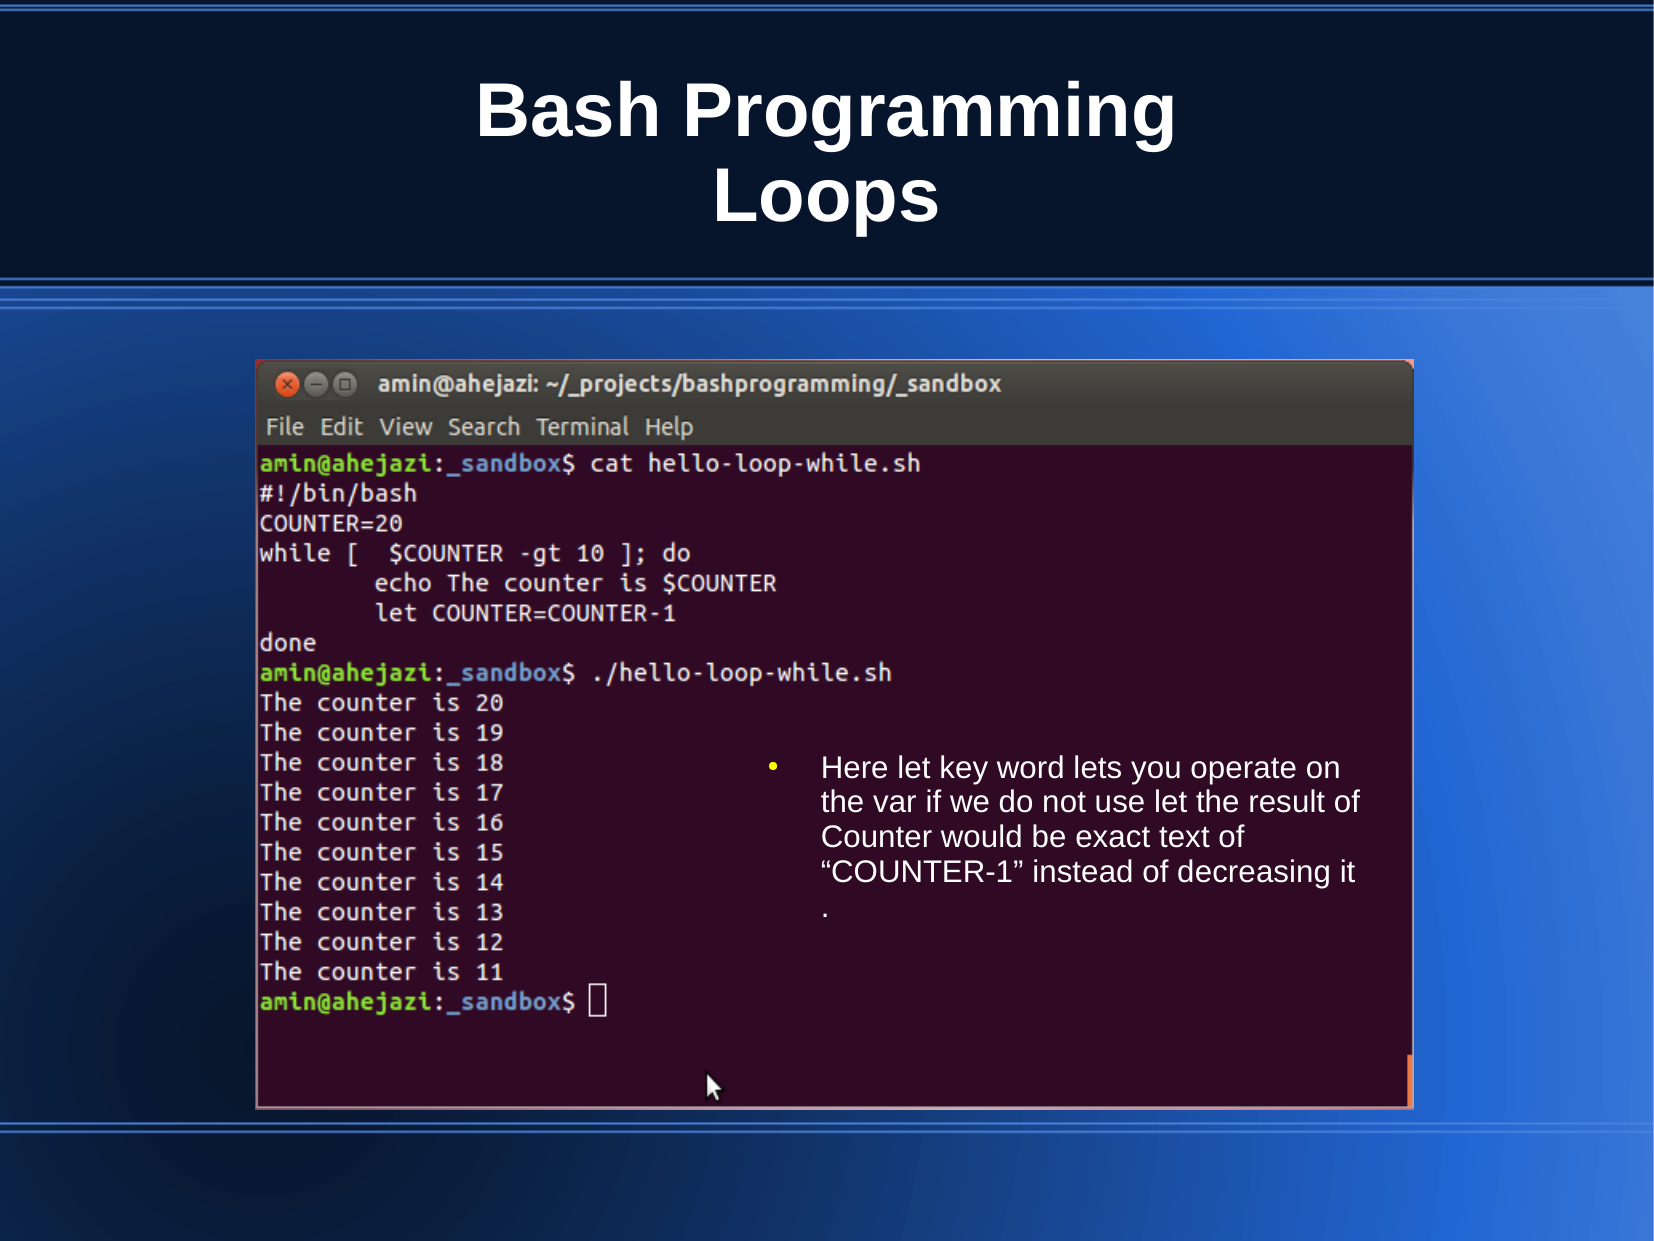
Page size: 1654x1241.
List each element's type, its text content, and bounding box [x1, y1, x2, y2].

list Here let key word lets you operate on the var if we do not use let the result of Counter would be exact text of “COUNTER-1” instead of decreasing it . [750, 750, 1366, 1051]
title Bash Programming Loops [82, 49, 1571, 257]
picture [0, 0, 1654, 1241]
